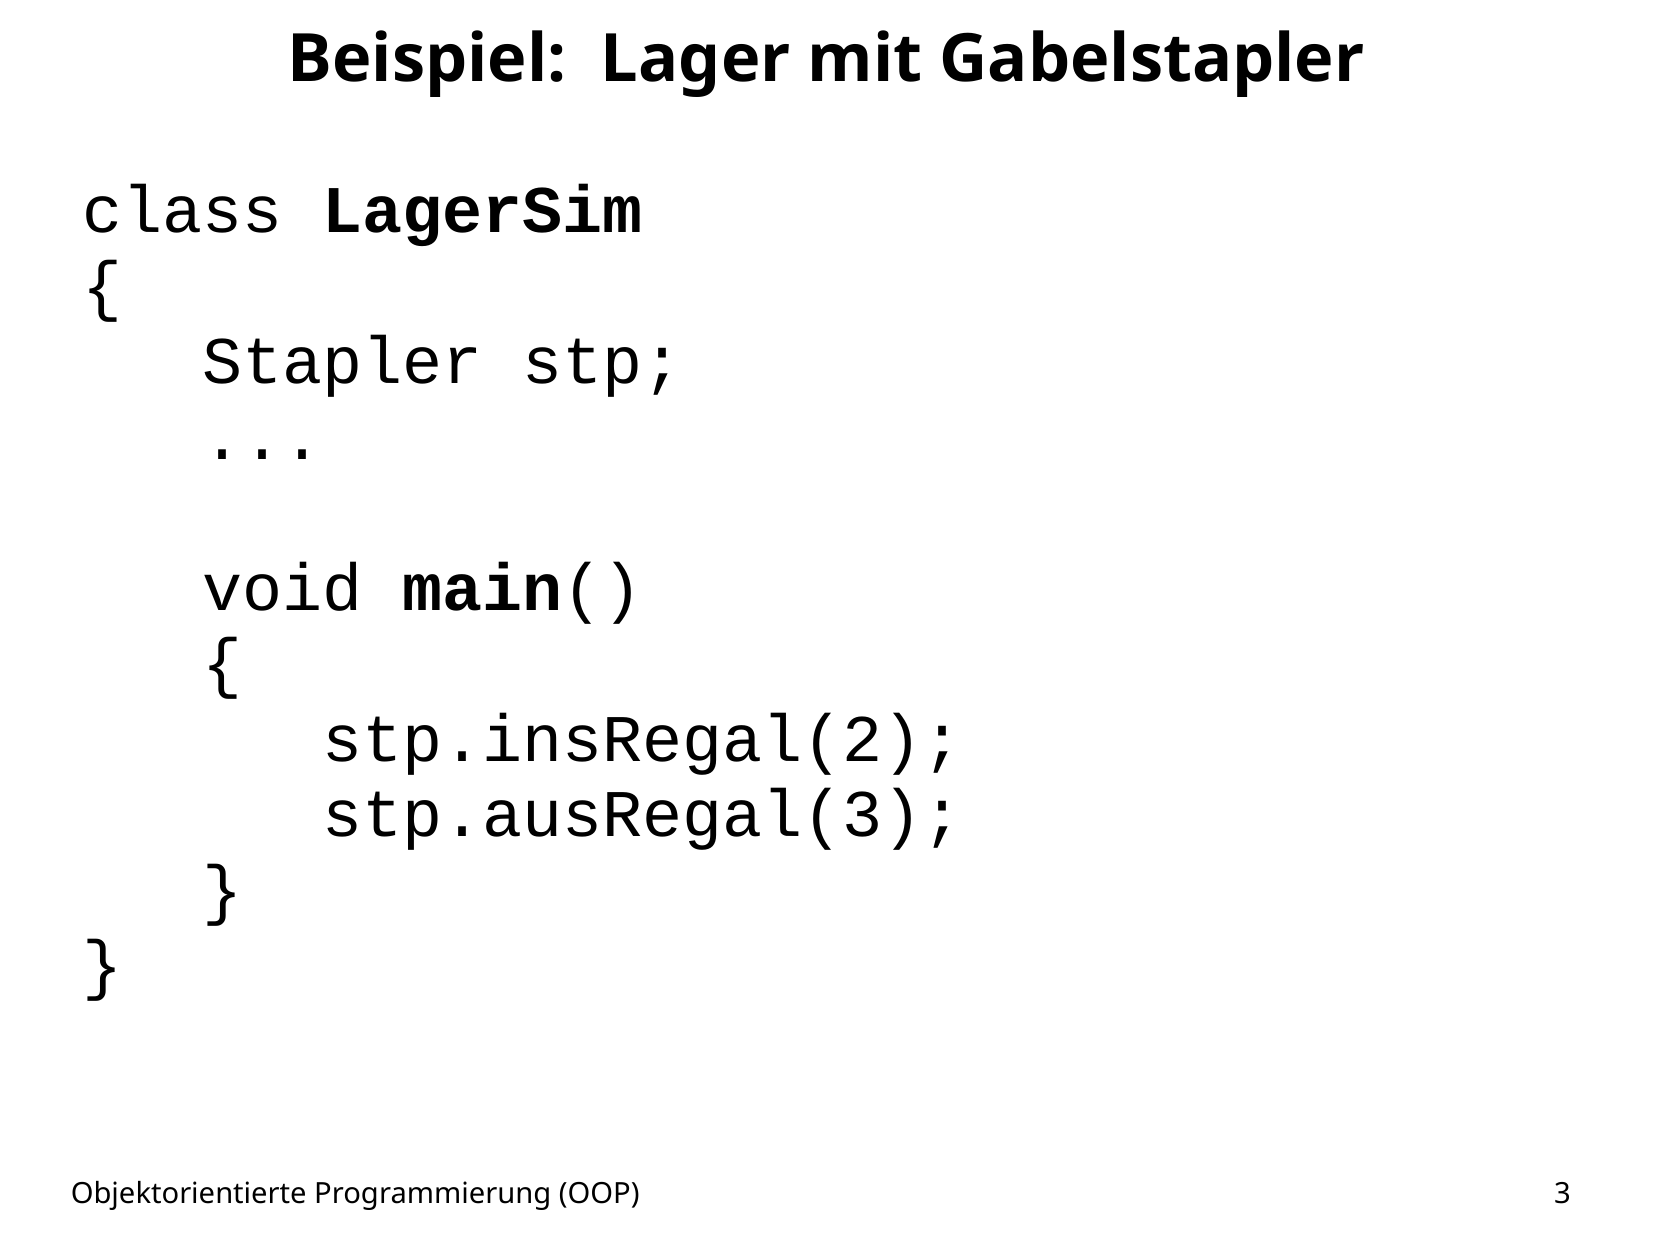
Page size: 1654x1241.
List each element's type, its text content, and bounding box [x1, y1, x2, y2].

title Beispiel: Lager mit Gabelstapler [0, 5, 1654, 107]
list class LagerSim { Stapler stp; ... void main() { stp.insRegal(2); stp.ausRegal(3); } } [82, 177, 1571, 1146]
